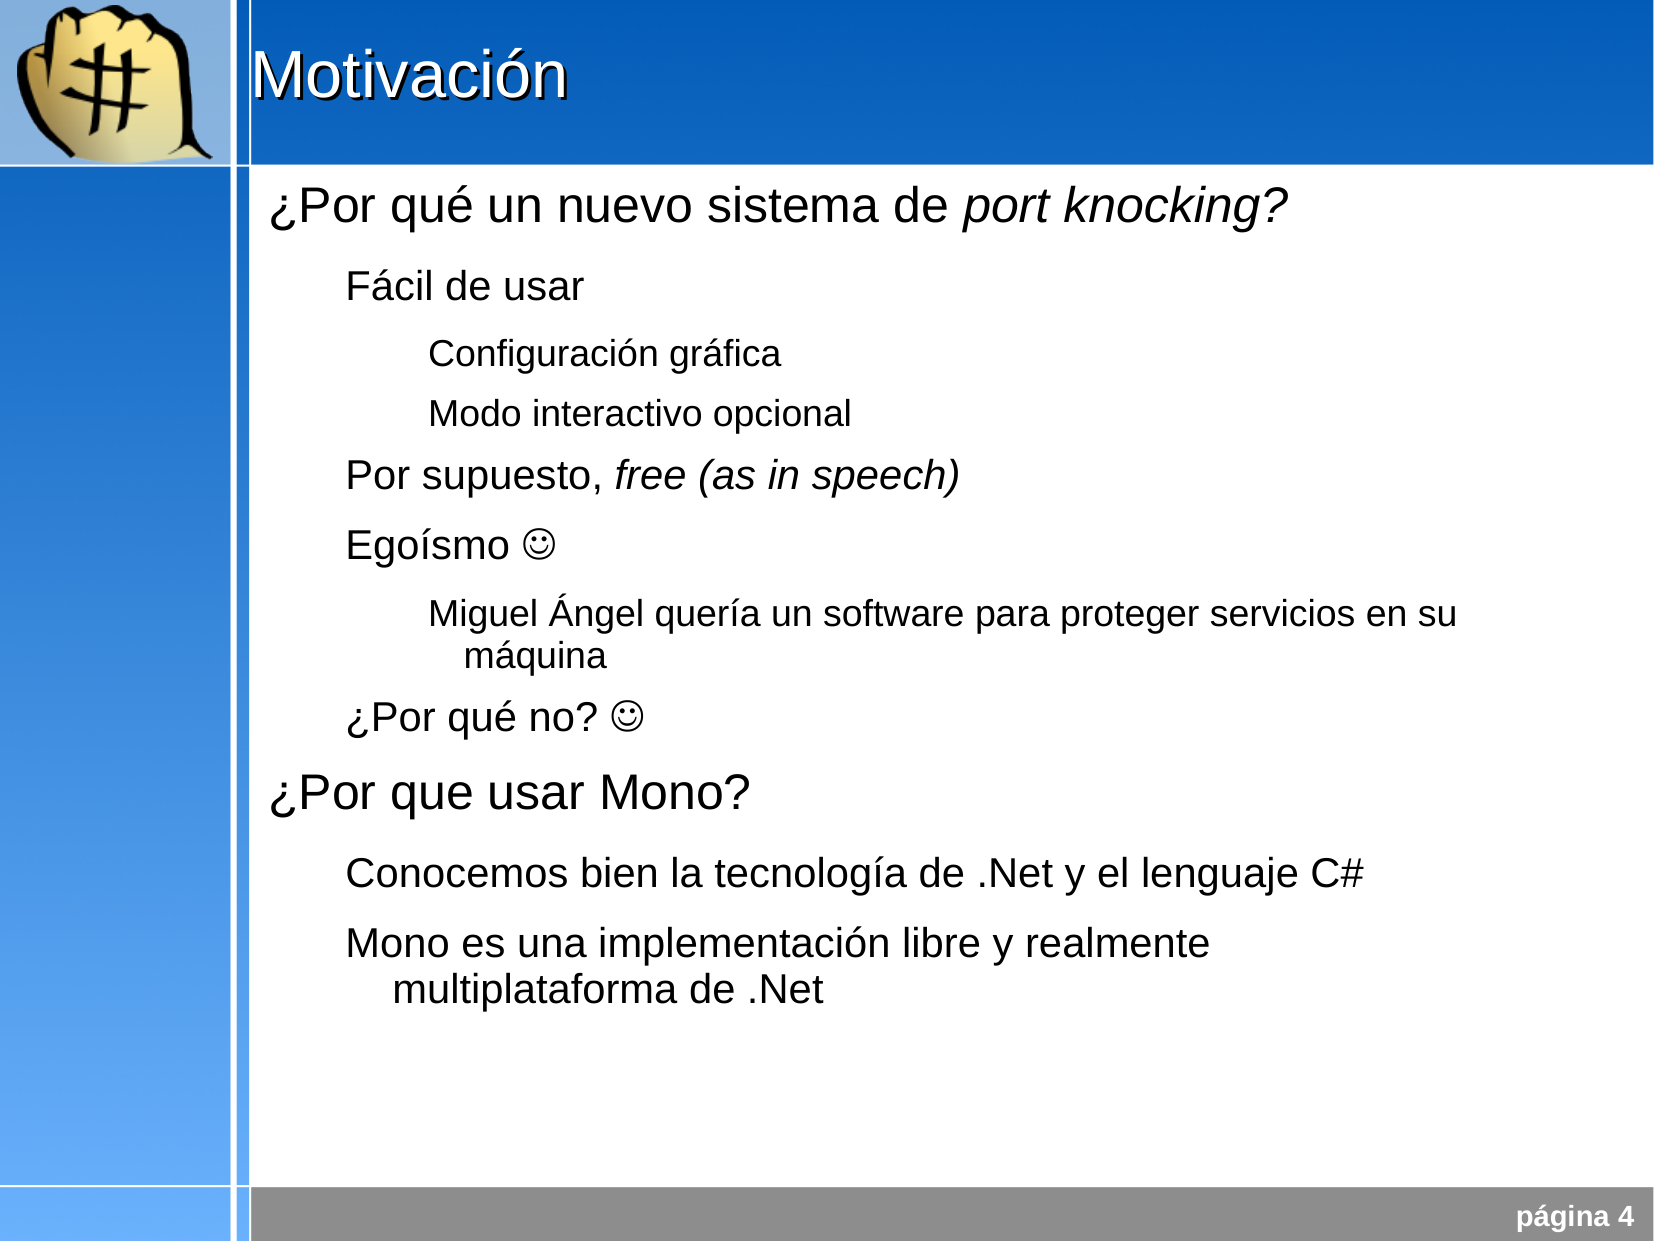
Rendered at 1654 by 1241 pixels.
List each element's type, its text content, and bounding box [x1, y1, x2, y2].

picture [0, 0, 1654, 1241]
title Motivación [250, 0, 1477, 177]
list ¿Por qué un nuevo sistema de port knocking? Fácil de usar Configuración gráfica Modo interactivo opcional Por supuesto, free (as in speech) Egoísmo  Miguel Ángel quería un software para proteger servicios en su máquina ¿Por qué no?  ¿Por que usar Mono? Conocemos bien la tecnología de .Net y el lenguaje C# Mono es una implementación libre y realmente multiplataforma de .Net [250, 177, 1477, 1037]
